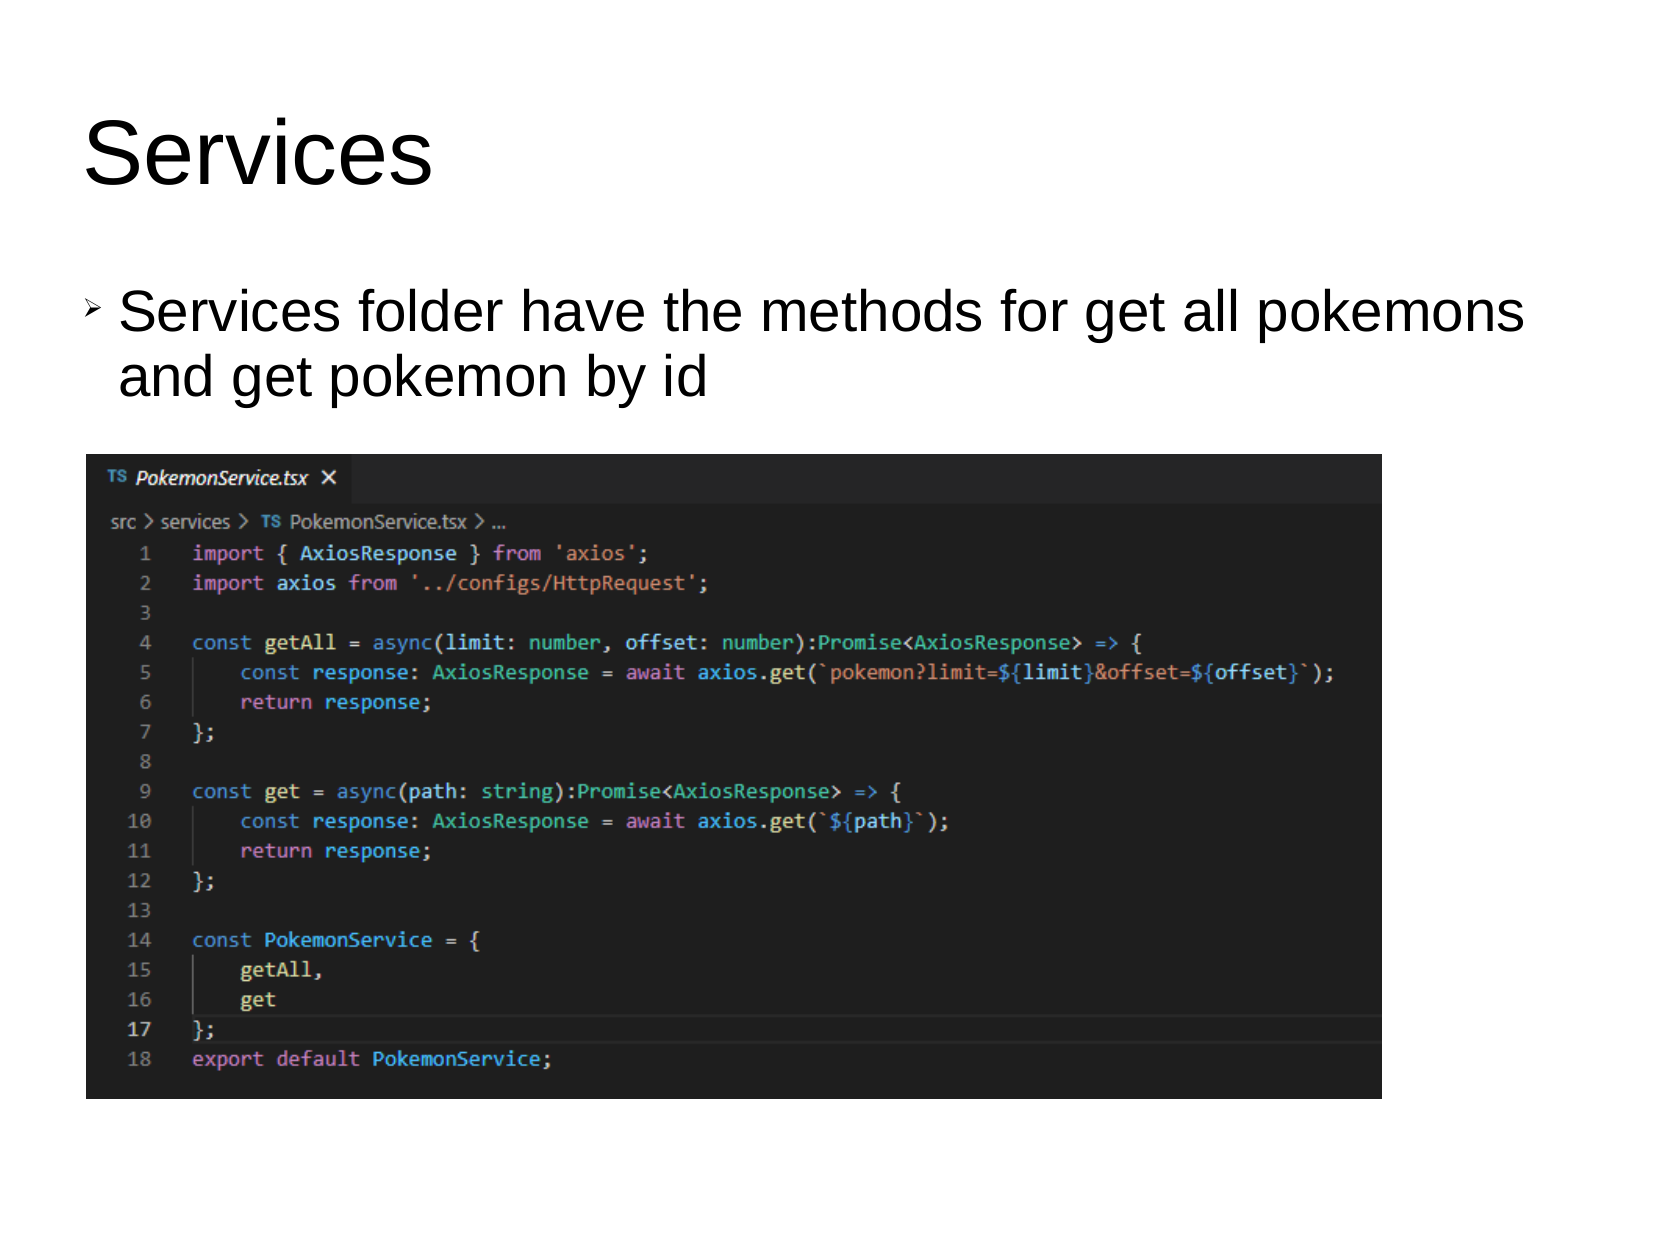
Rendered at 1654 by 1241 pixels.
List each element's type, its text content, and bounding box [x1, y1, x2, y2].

picture [86, 454, 1382, 1099]
title Services [82, 49, 1571, 257]
subtitle Services folder have the methods for get all pokemons and get pokemon by id [82, 279, 1571, 559]
